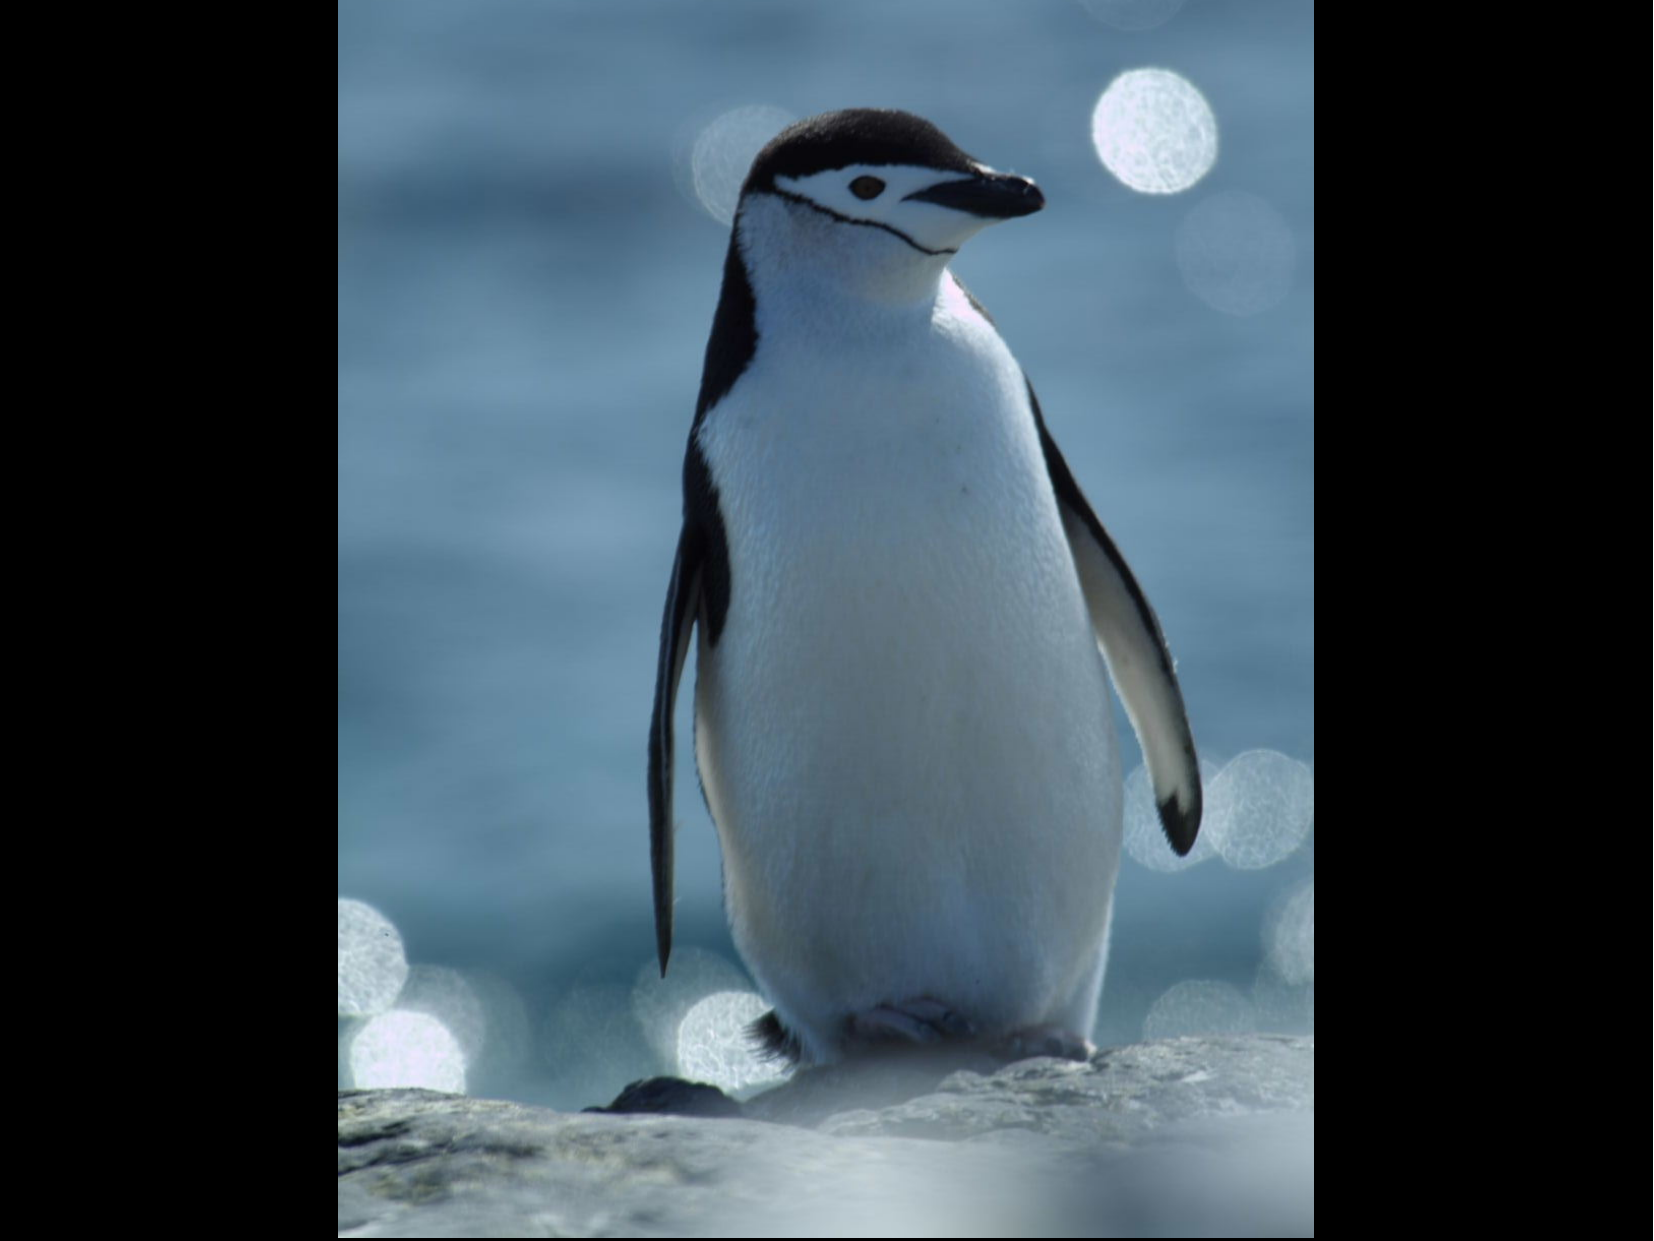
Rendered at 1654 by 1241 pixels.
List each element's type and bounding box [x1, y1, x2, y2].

picture [338, 0, 1314, 1238]
